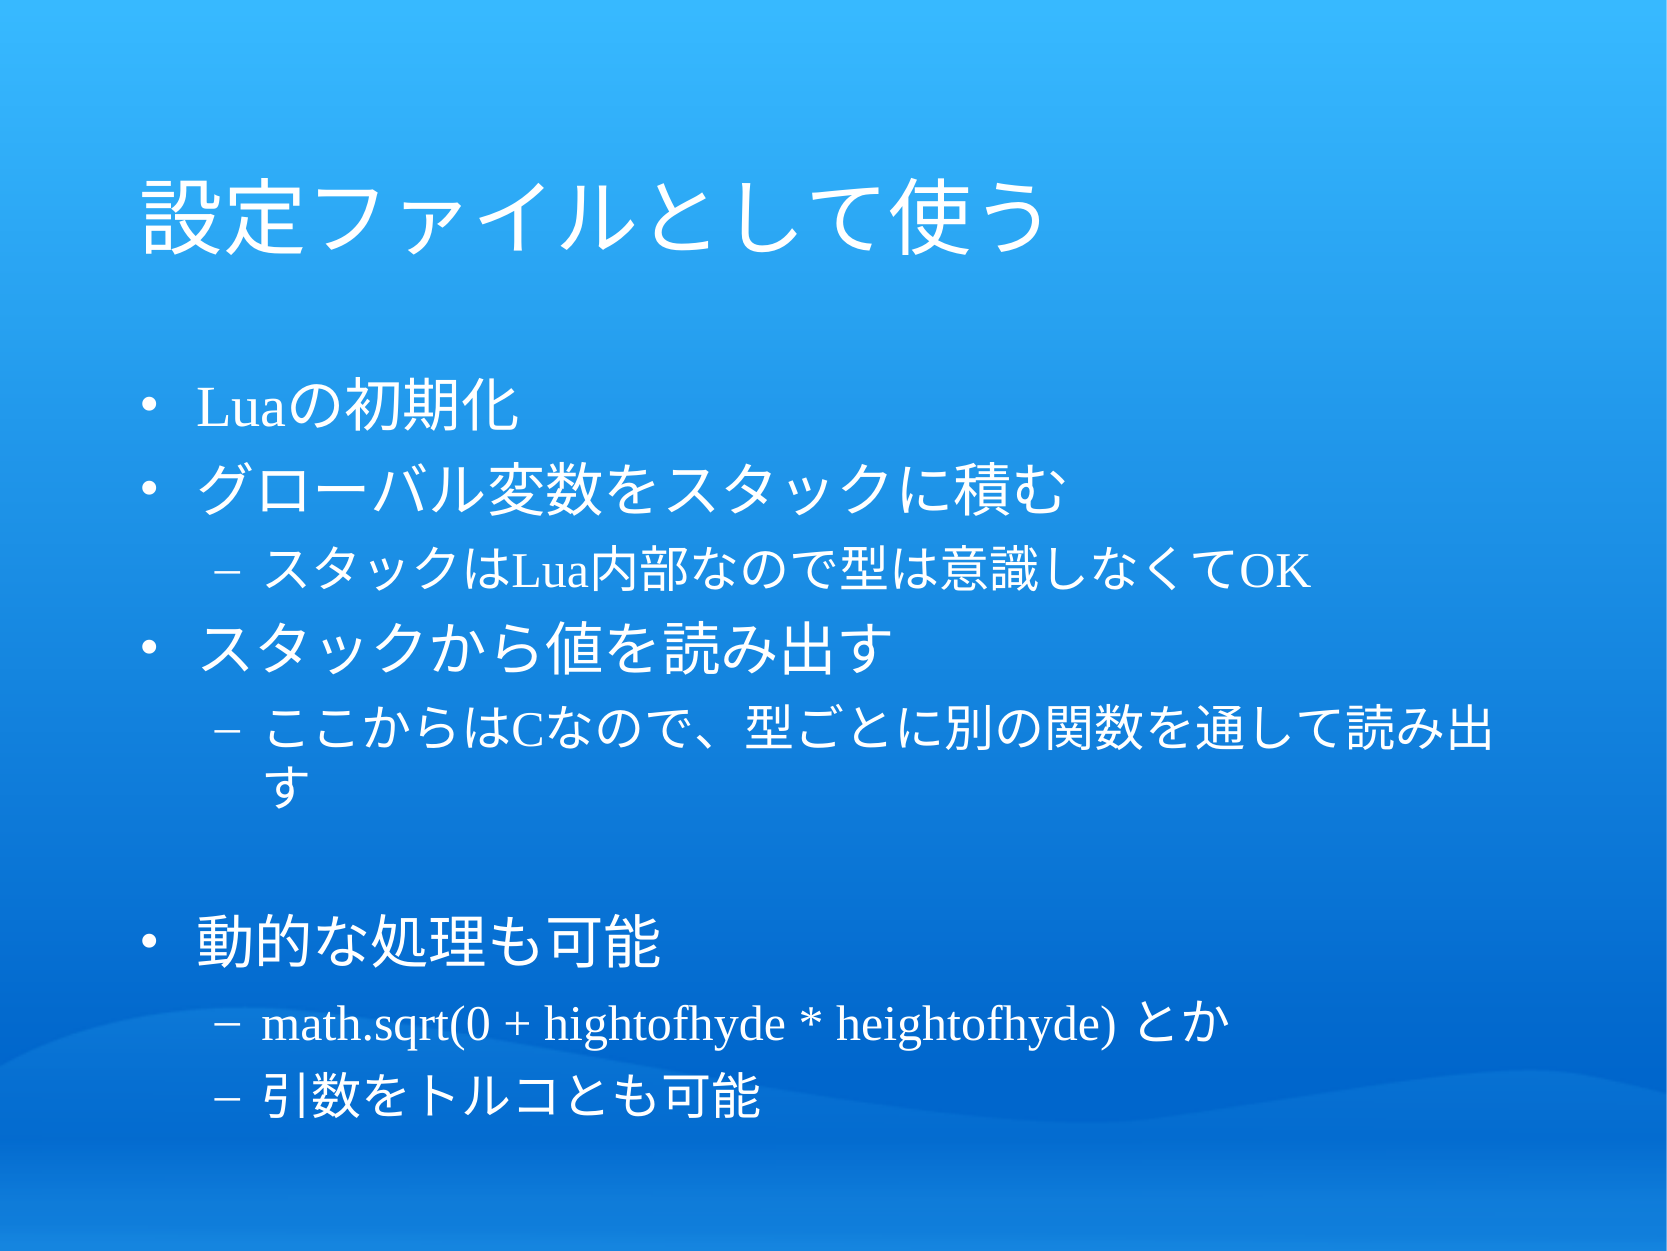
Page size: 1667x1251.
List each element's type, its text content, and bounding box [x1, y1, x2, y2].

title 設定ファイルとして使う [124, 110, 1542, 320]
picture [0, 0, 1667, 1251]
list Luaの初期化 グローバル変数をスタックに積む スタックはLua内部なので型は意識しなくてOK スタックから値を読み出す ここからはCなので、型ごとに別の関数を通して読み出す 動的な処理も可能 math.sqrt(0 + hightofhyde * heightofhyde) とか 引数をトルコとも可能 [124, 360, 1542, 1112]
